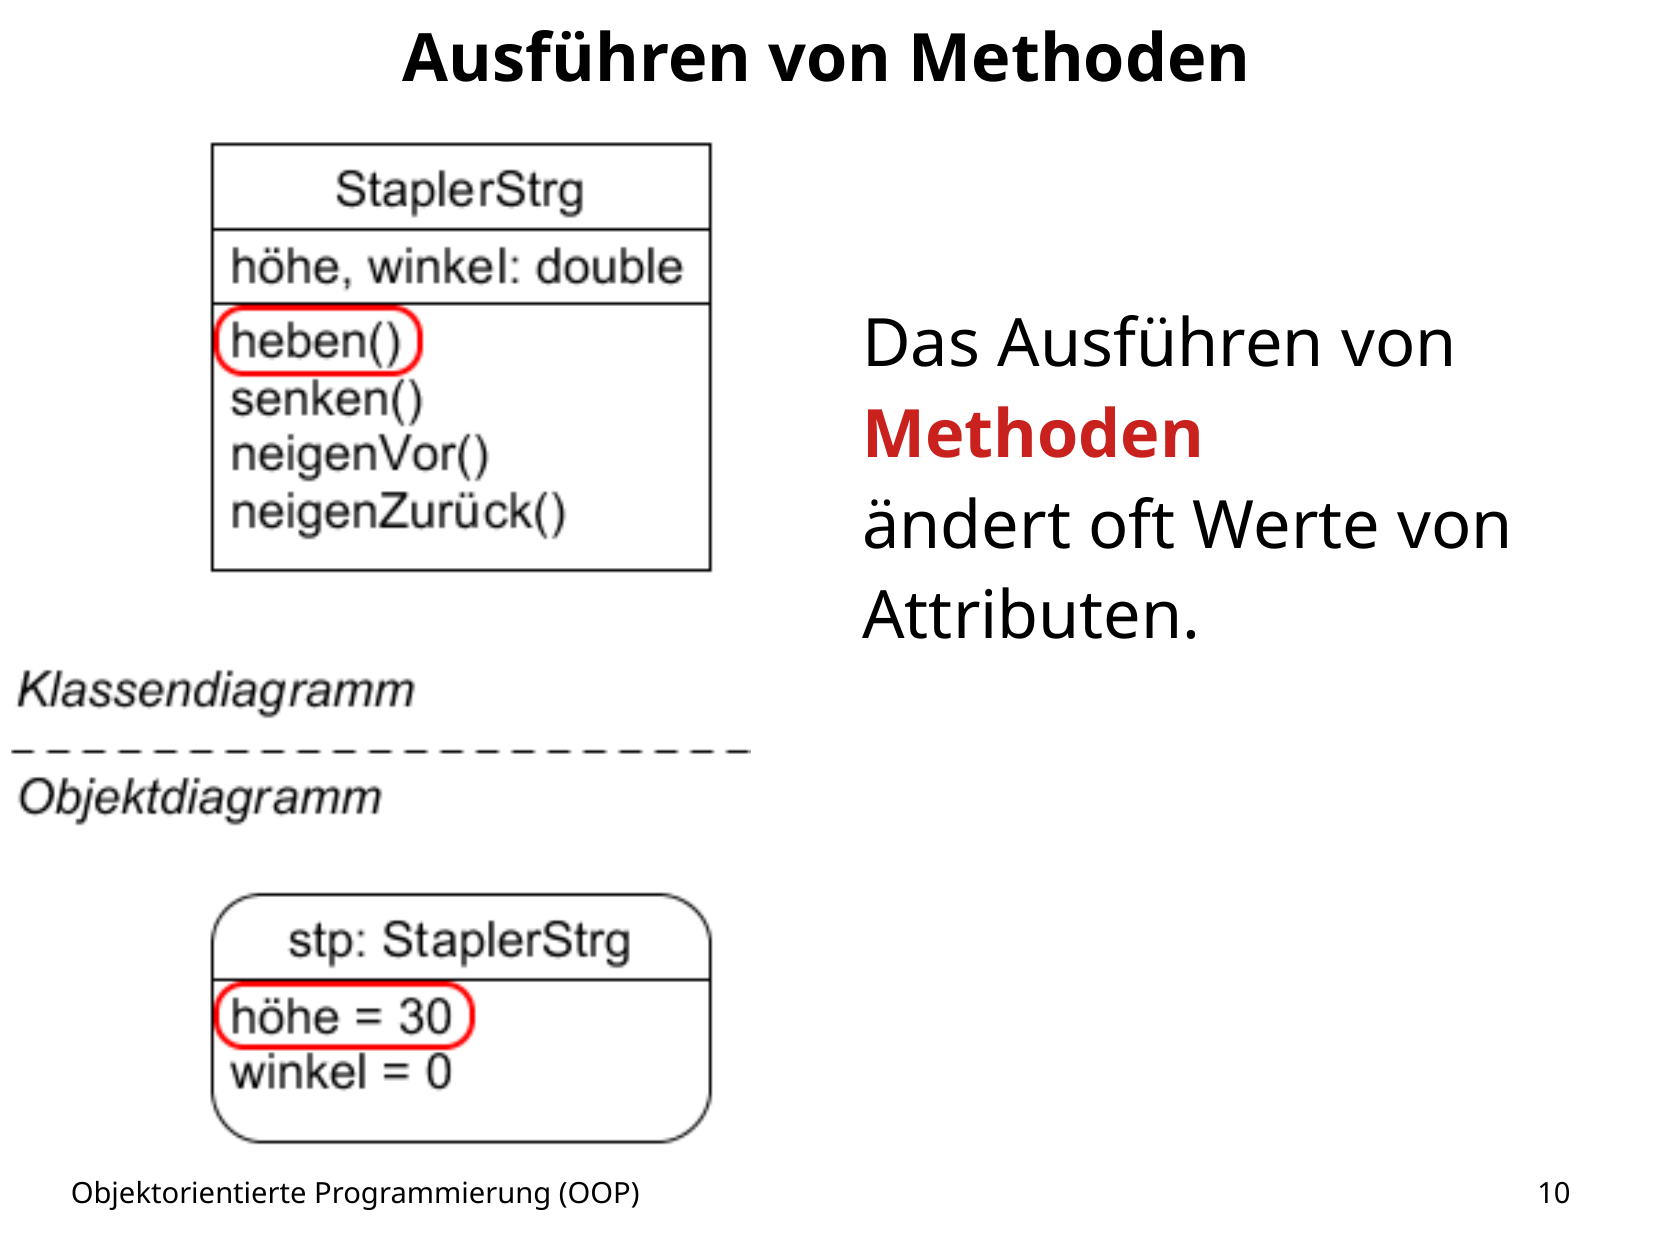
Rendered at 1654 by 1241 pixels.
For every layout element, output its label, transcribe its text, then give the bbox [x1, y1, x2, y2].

title Ausführen von Methoden [0, 5, 1654, 107]
picture [11, 141, 751, 1147]
list Das Ausführen von Methoden ändert oft Werte von Attributen. [862, 295, 1607, 827]
